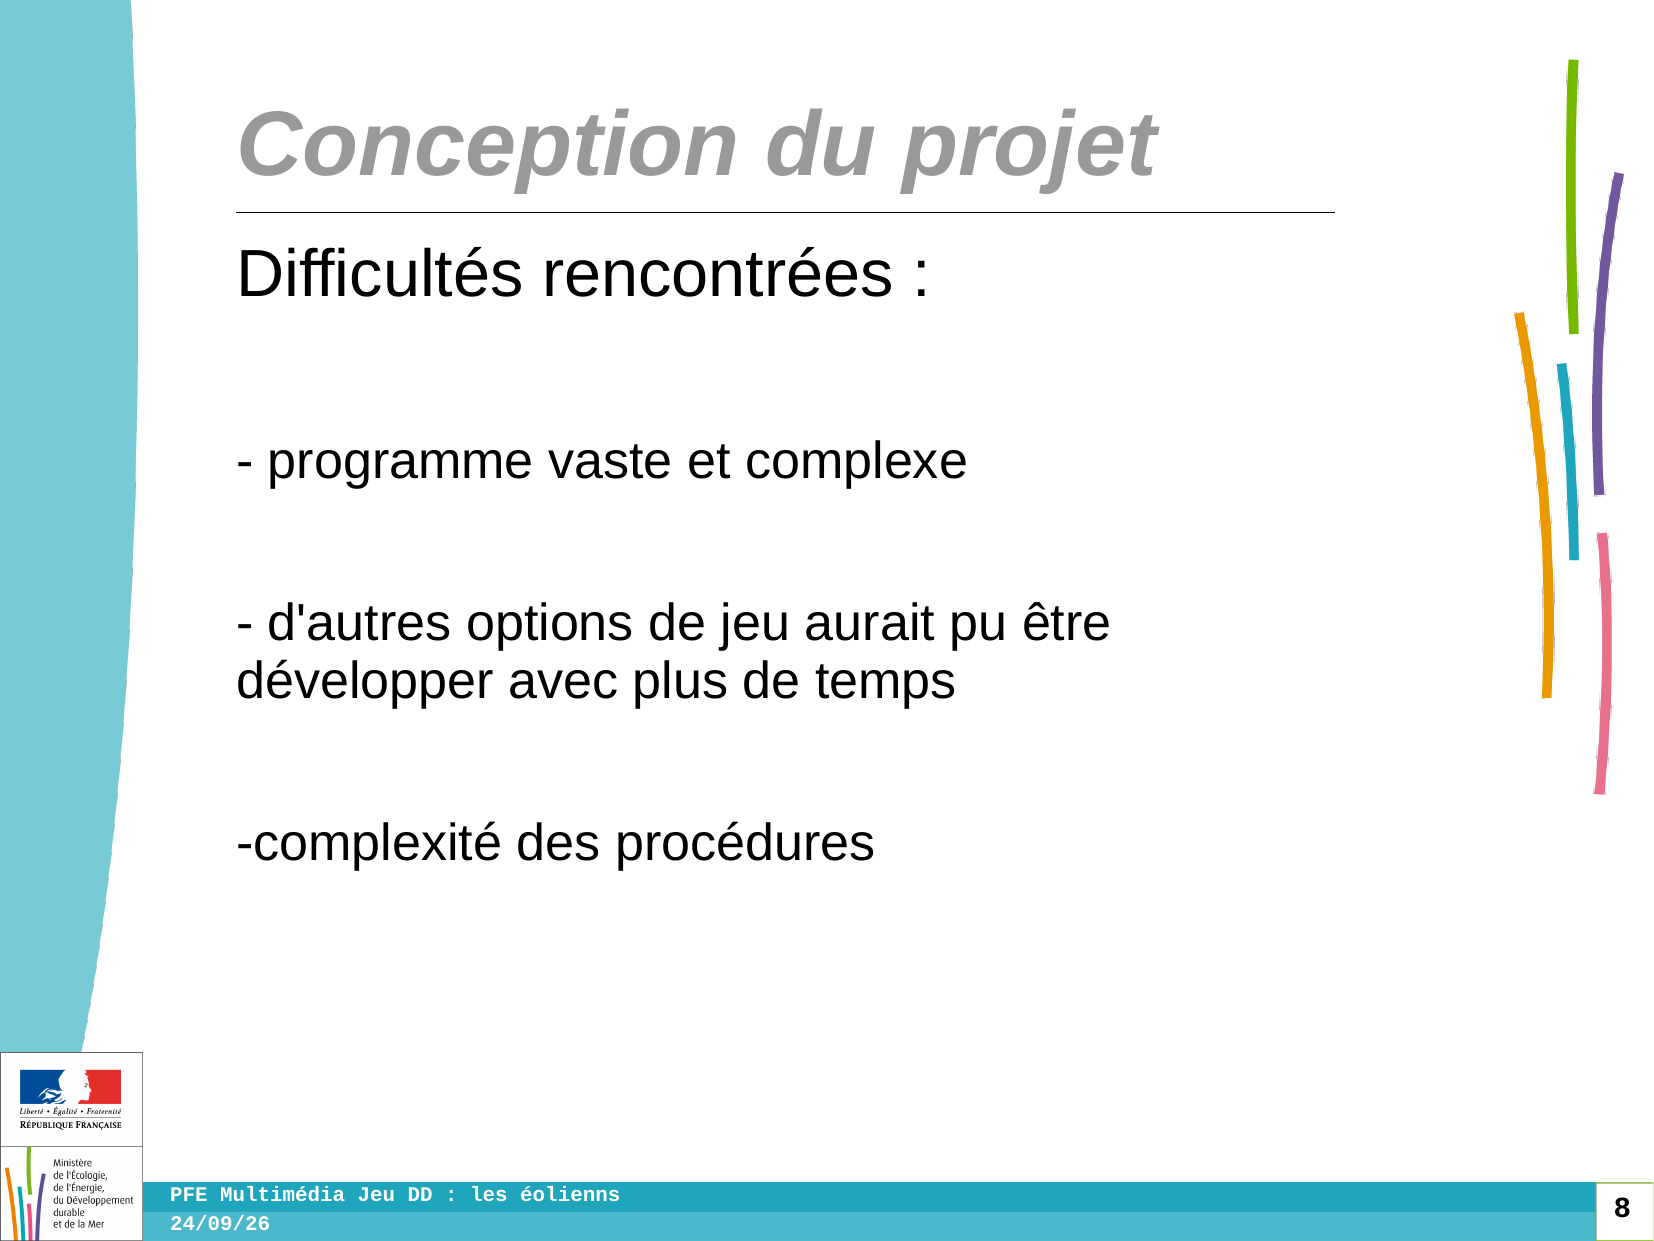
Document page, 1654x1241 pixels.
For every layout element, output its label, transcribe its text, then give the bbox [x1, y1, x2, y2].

picture [0, 0, 1654, 1241]
title Conception du projet [236, 69, 1447, 218]
list Difficultés rencontrées : - programme vaste et complexe - d'autres options de jeu aurait pu être développer avec plus de temps -complexité des procédures [236, 236, 1359, 1034]
